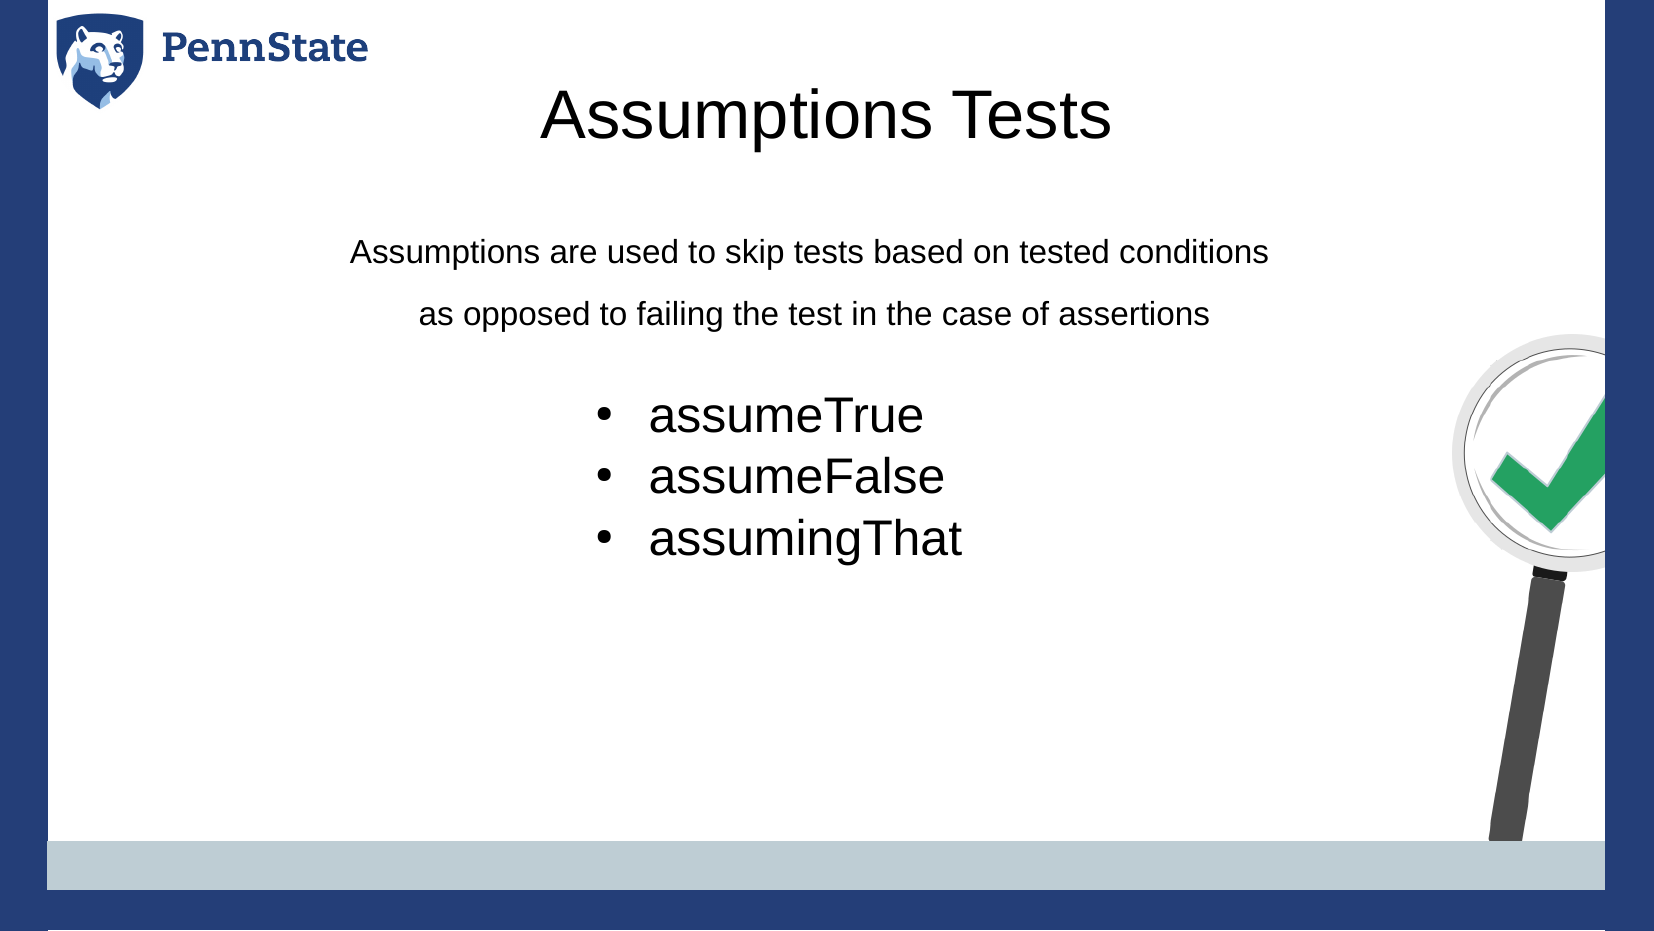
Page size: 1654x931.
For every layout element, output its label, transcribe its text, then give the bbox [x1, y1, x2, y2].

title Assumptions Tests [82, 37, 1571, 193]
picture [1452, 334, 1605, 841]
text_box Assumptions are used to skip tests based on tested conditions as opposed to failing the test in the case of assertions [294, 226, 1336, 340]
picture [48, 0, 411, 152]
list assumeTrue assumeFalse assumingThat [577, 386, 1051, 601]
